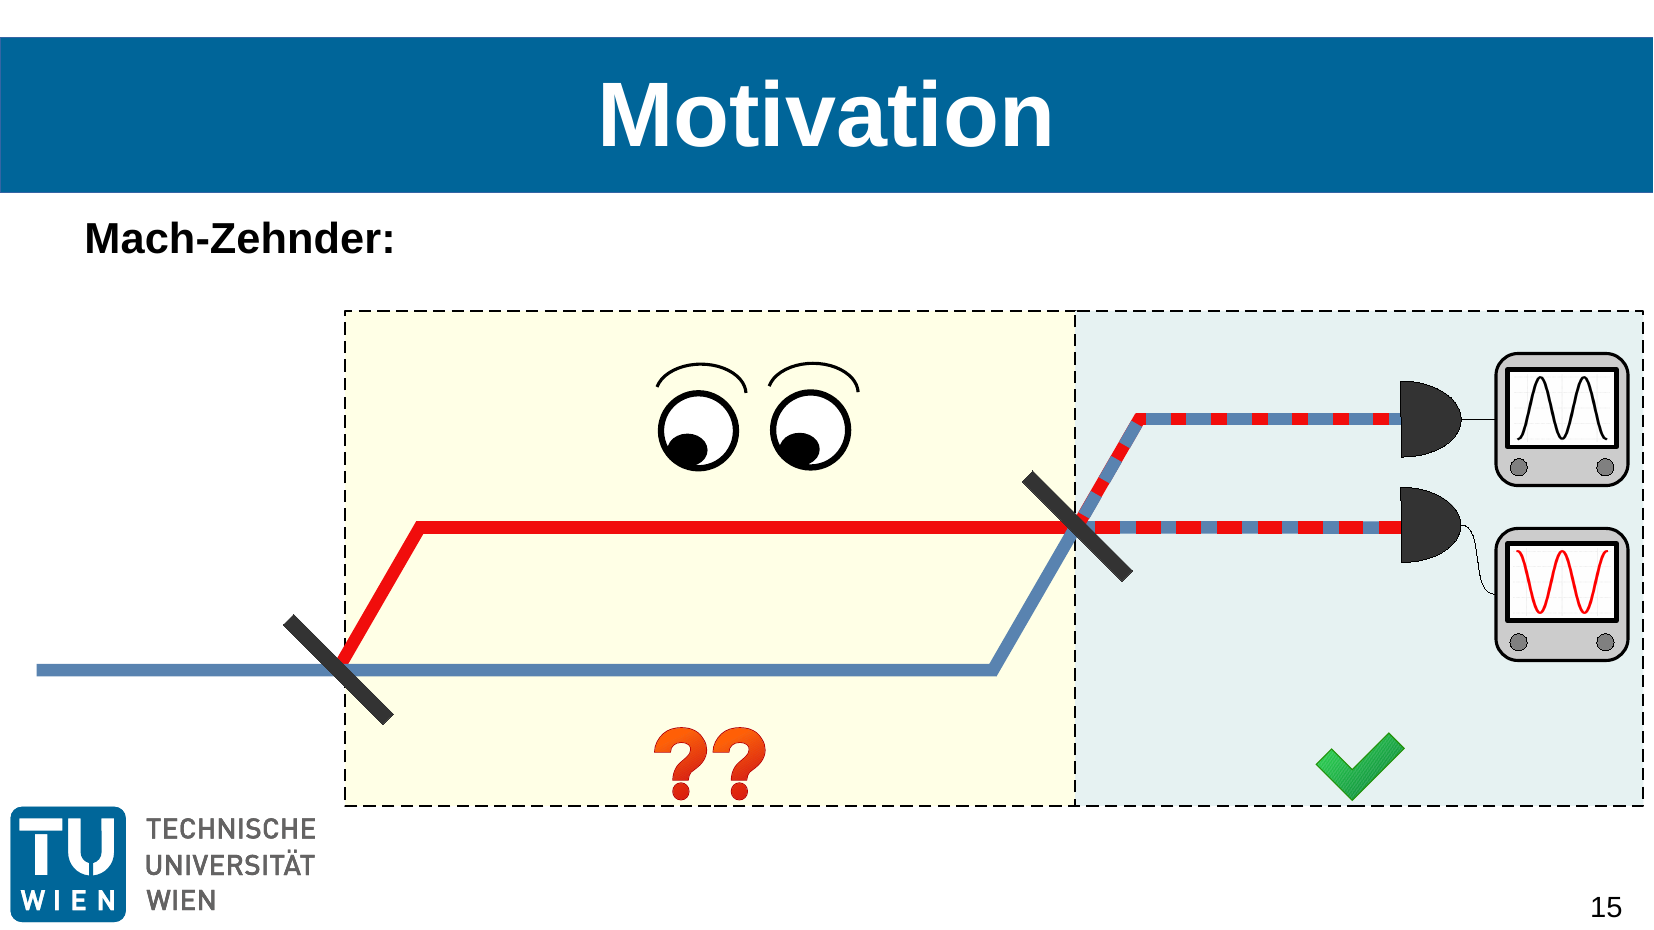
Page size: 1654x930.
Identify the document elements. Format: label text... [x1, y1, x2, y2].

picture [631, 714, 790, 816]
text_box [283, 310, 1644, 806]
picture [1509, 545, 1615, 619]
title Motivation [0, 37, 1653, 193]
list Mach-Zehnder: [84, 214, 404, 293]
picture [1298, 702, 1421, 826]
text_box [350, 534, 1063, 663]
picture [1510, 371, 1614, 445]
